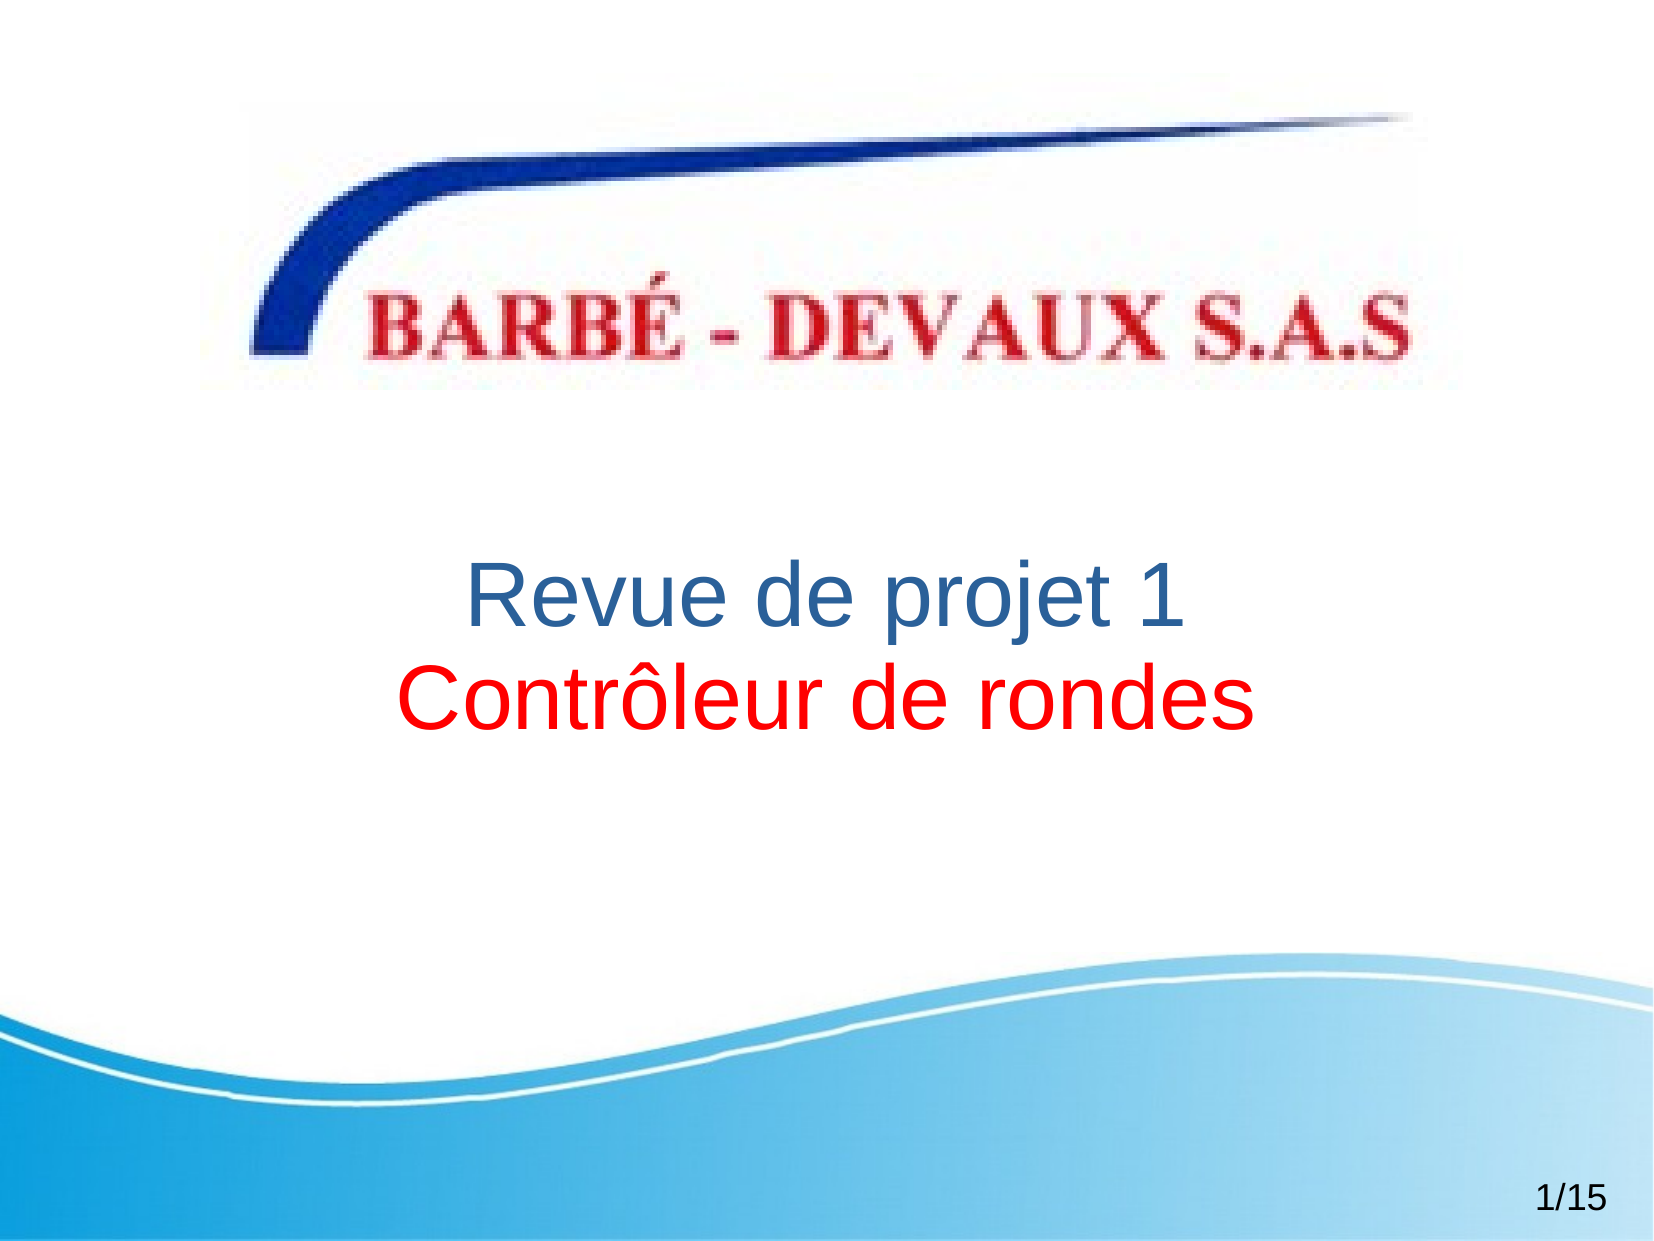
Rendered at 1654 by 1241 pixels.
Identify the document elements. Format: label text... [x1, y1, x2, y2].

title Revue de projet 1 Contrôleur de rondes [0, 525, 1654, 768]
picture [200, 73, 1463, 390]
text_box <numéro>/15 [1520, 1169, 1654, 1240]
picture [0, 952, 1654, 1241]
